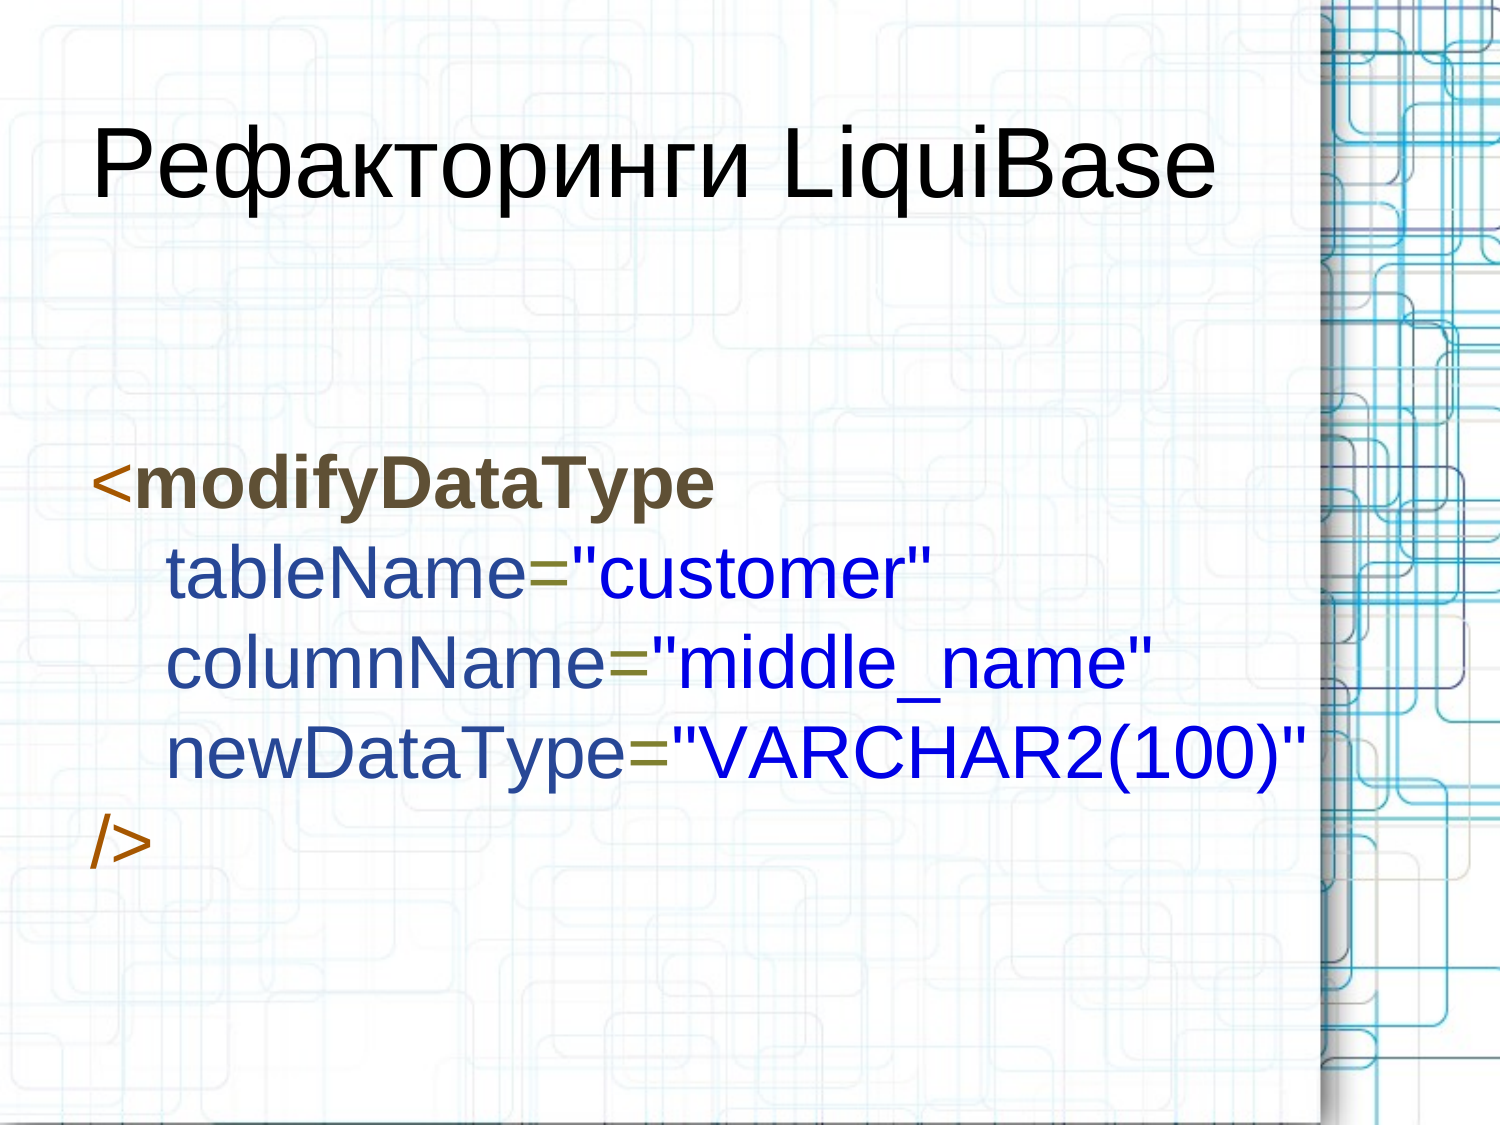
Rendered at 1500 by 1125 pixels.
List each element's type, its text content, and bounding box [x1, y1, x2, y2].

title Рефакторинги LiquiBase [75, 45, 1425, 233]
picture [0, 0, 1500, 1125]
list <modifyDataType tableName="customer" columnName="middle_name" newDataType="VARCHAR2(100)" /> [75, 362, 1425, 956]
